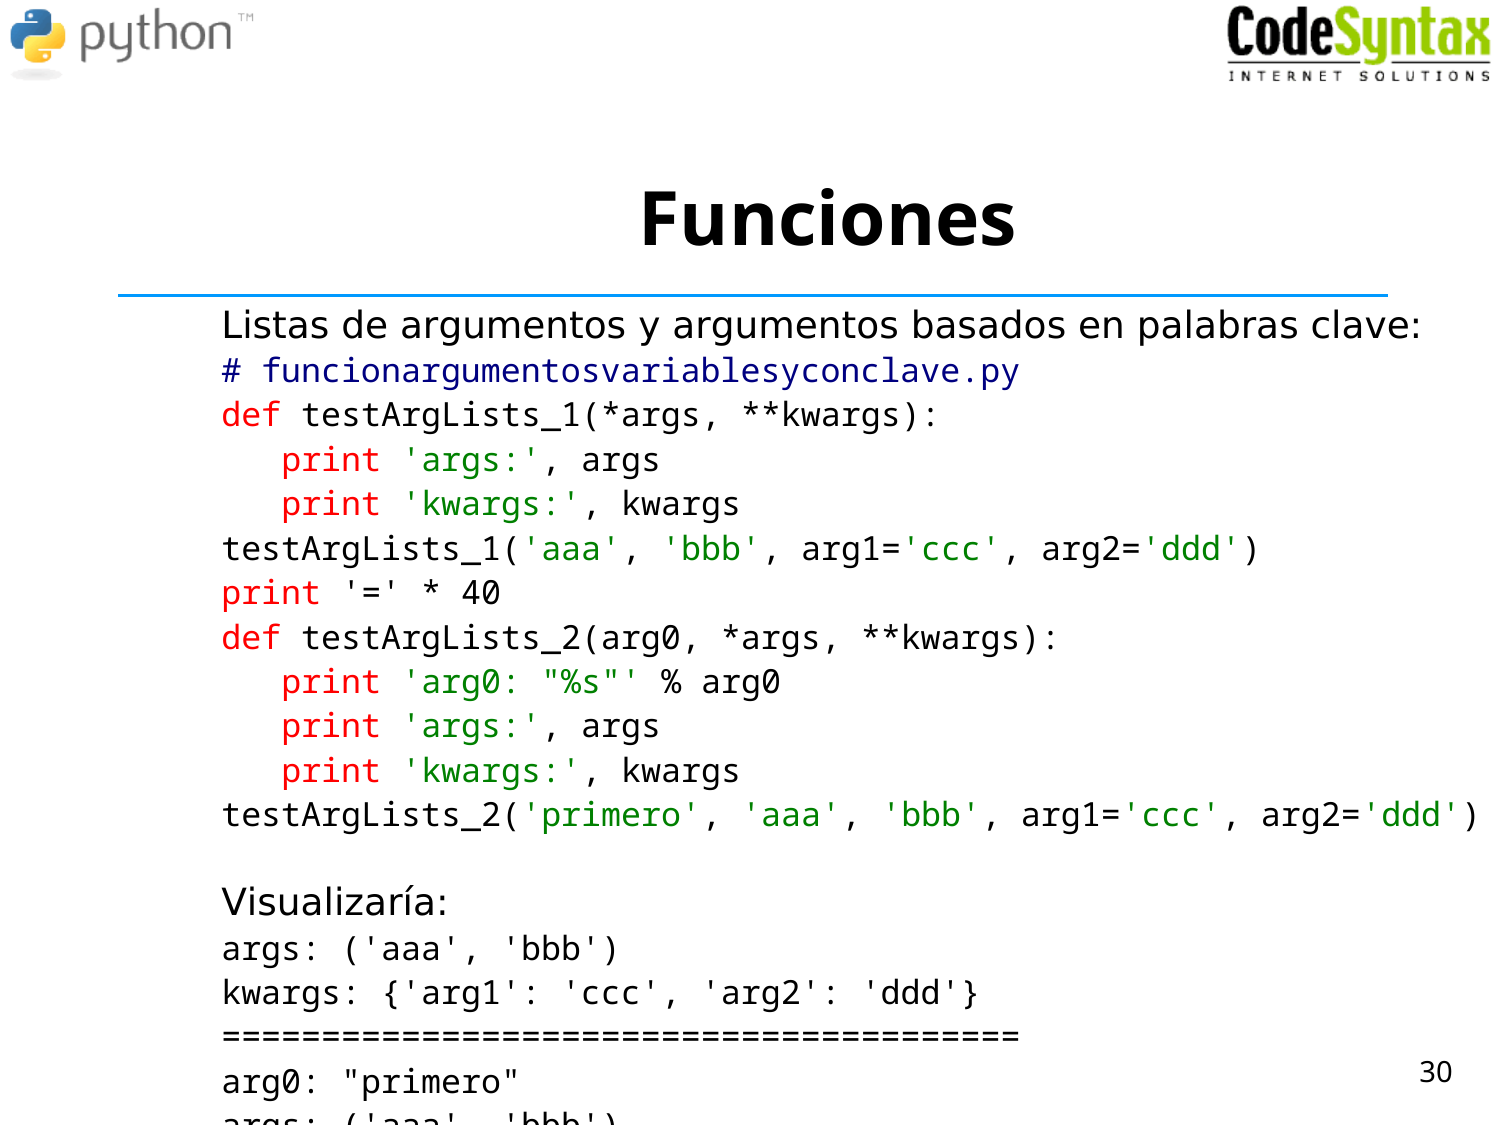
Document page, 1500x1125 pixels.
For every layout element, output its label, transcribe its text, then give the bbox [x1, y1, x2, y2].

title Funciones [188, 35, 1468, 276]
picture [1226, 5, 1500, 83]
picture [0, 0, 286, 92]
list Listas de argumentos y argumentos basados en palabras clave: # funcionargumentosvariablesyconclave.py def testArgLists_1(*args, **kwargs): print 'args:', args print 'kwargs:', kwargs testArgLists_1('aaa', 'bbb', arg1='ccc', arg2='ddd') print '=' * 40 def testArgLists_2(arg0, *args, **kwargs): print 'arg0: "%s"' % arg0 print 'args:', args print 'kwargs:', kwargs testArgLists_2('primero', 'aaa', 'bbb', arg1='ccc', arg2='ddd') Visualizaría: args: ('aaa', 'bbb') kwargs: {'arg1': 'ccc', 'arg2': 'ddd'} ======================================== arg0: "primero" args: ('aaa', 'bbb') kwargs: {'arg1': 'ccc', 'arg2': 'ddd'} [206, 302, 1500, 1125]
